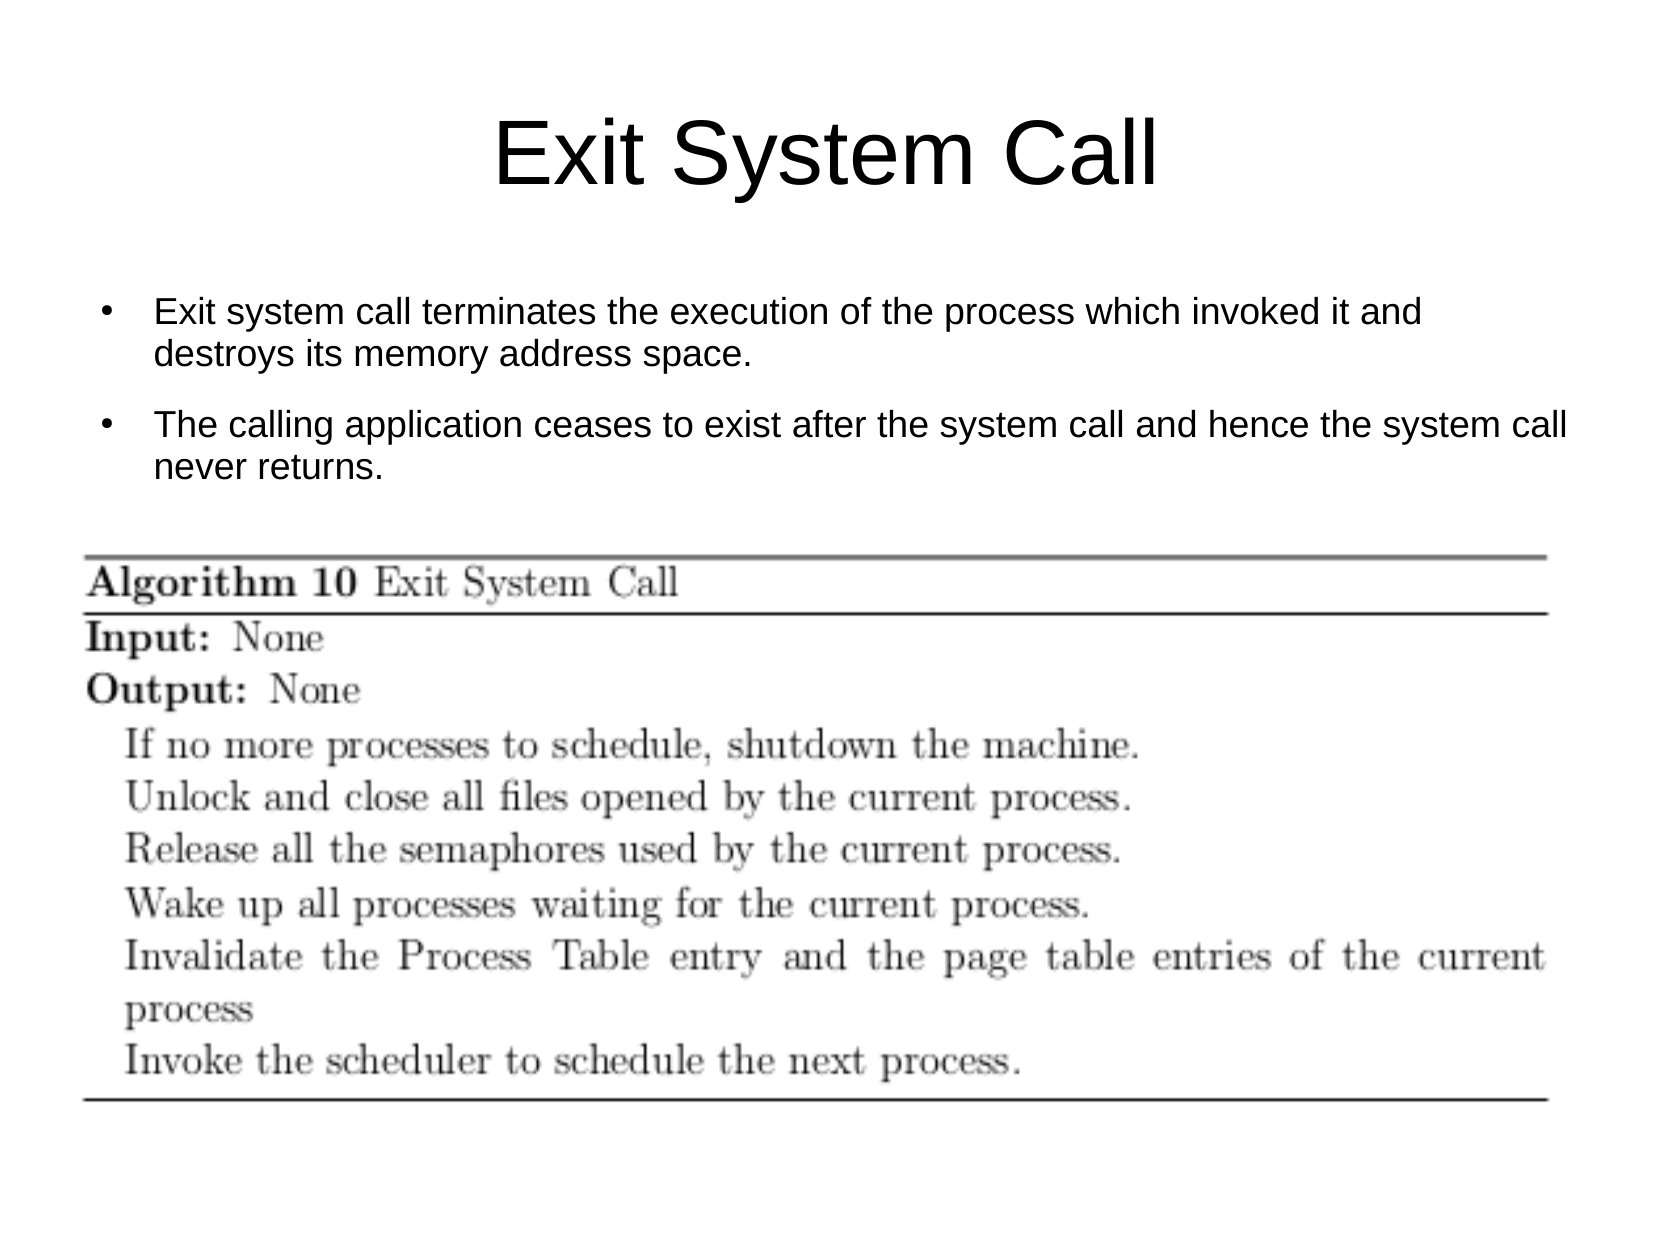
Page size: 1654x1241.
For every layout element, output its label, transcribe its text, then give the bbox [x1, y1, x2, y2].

title Exit System Call [82, 49, 1571, 257]
list Exit system call terminates the execution of the process which invoked it and destroys its memory address space. The calling application ceases to exist after the system call and hence the system call never returns. [82, 290, 1571, 531]
picture [70, 531, 1571, 1146]
